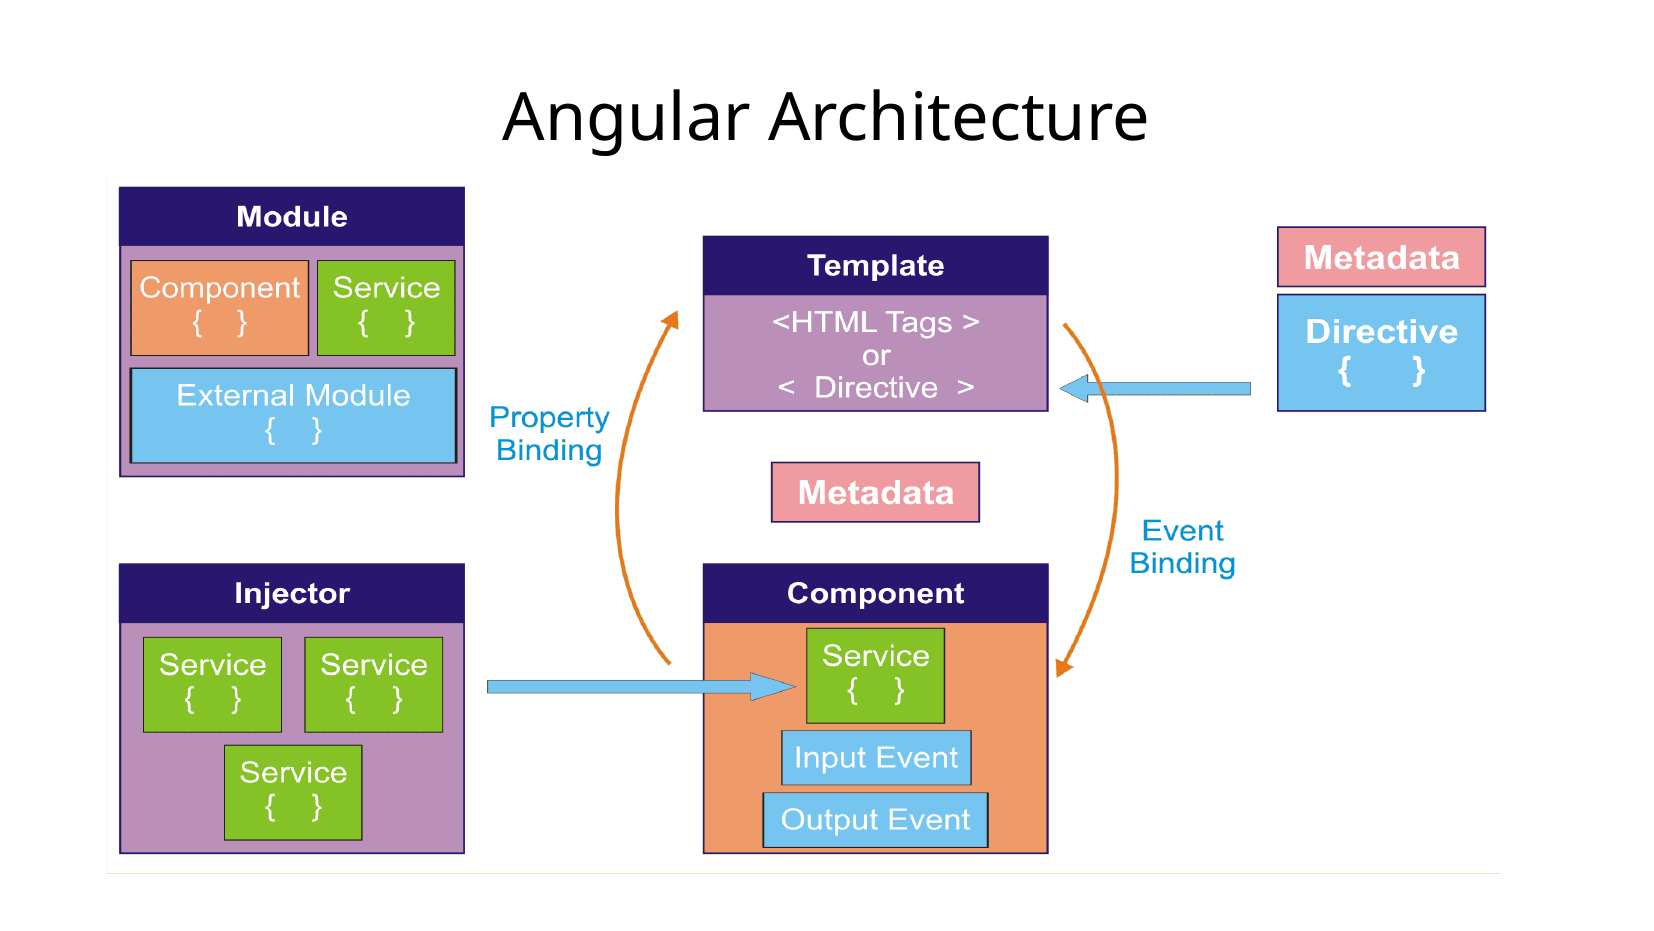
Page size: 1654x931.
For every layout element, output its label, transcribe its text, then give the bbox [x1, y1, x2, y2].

picture [106, 177, 1501, 875]
title Angular Architecture [82, 37, 1571, 193]
